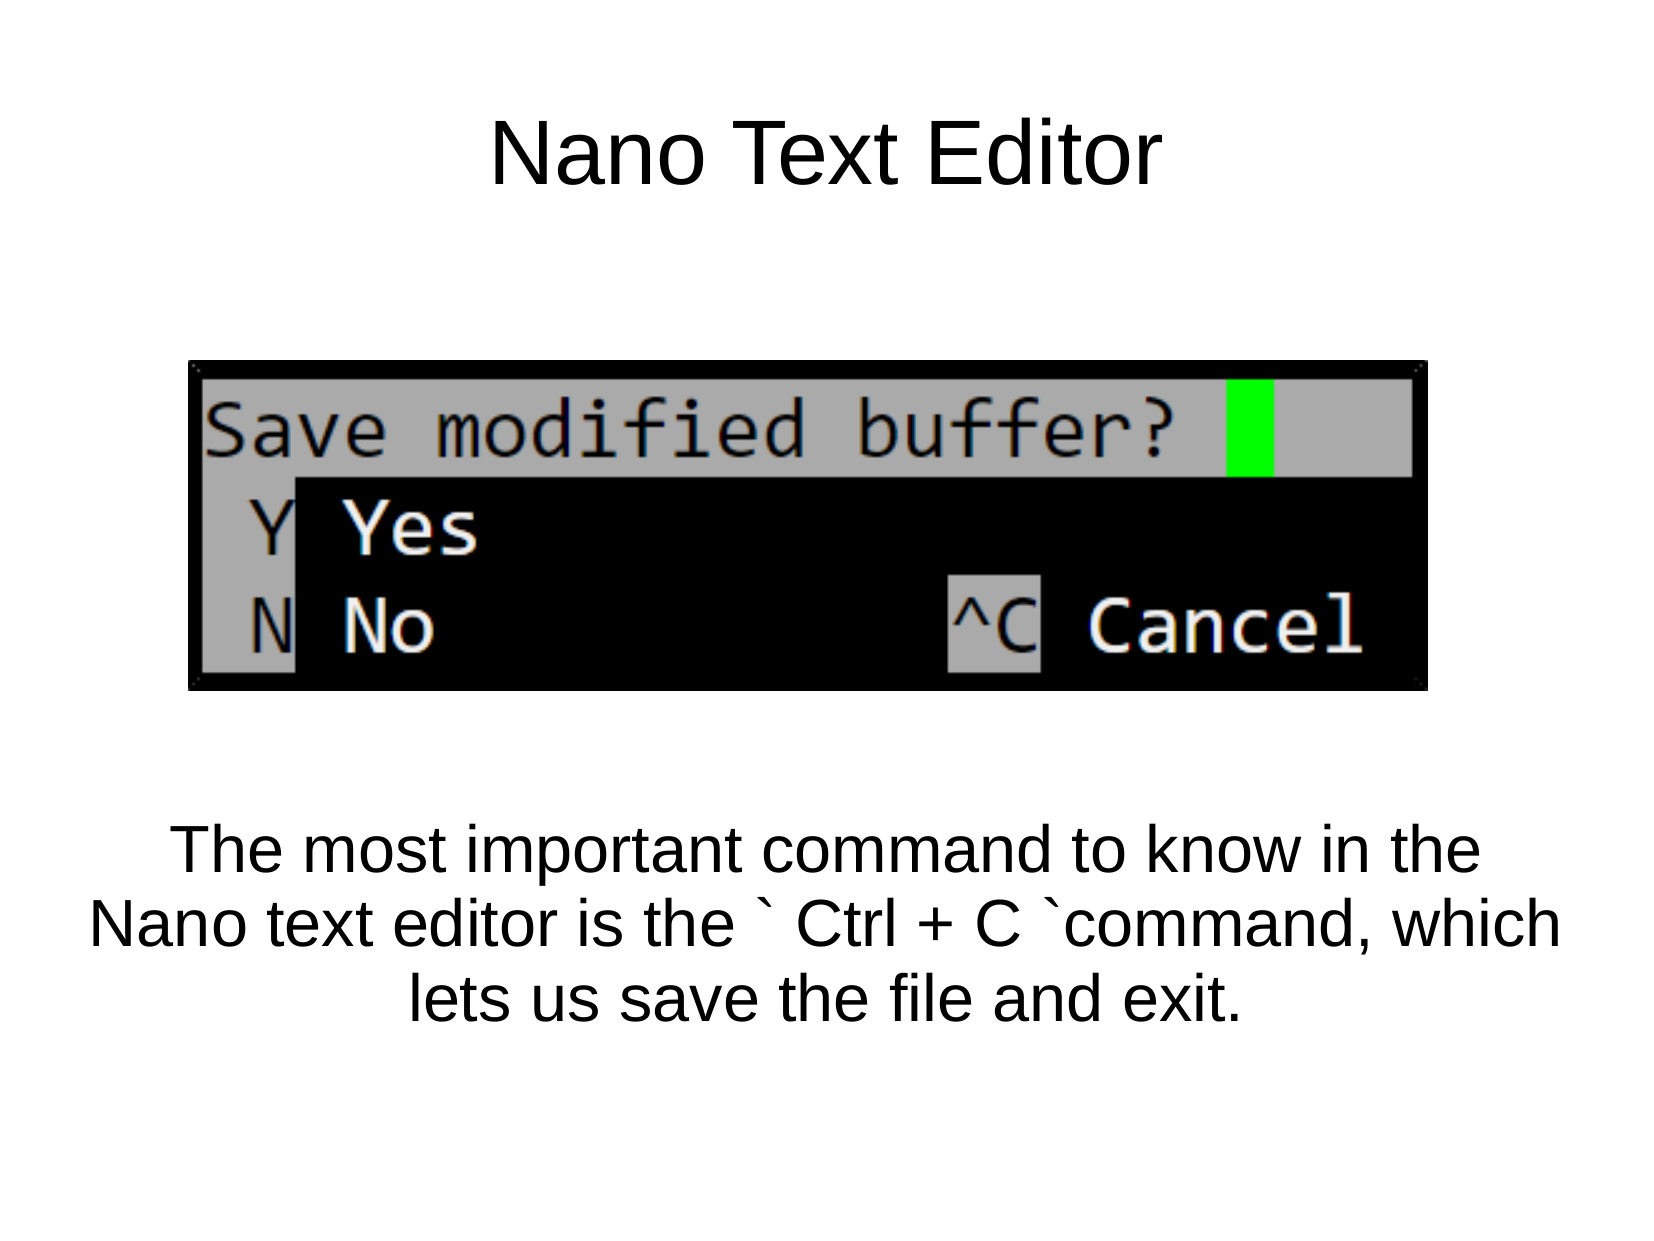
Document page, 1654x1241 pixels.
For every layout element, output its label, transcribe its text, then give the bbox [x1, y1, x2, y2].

title Nano Text Editor [82, 49, 1571, 257]
subtitle The most important command to know in the Nano text editor is the ` Ctrl + C `command, which lets us save the file and exit. [82, 290, 1571, 1109]
picture [188, 360, 1428, 691]
